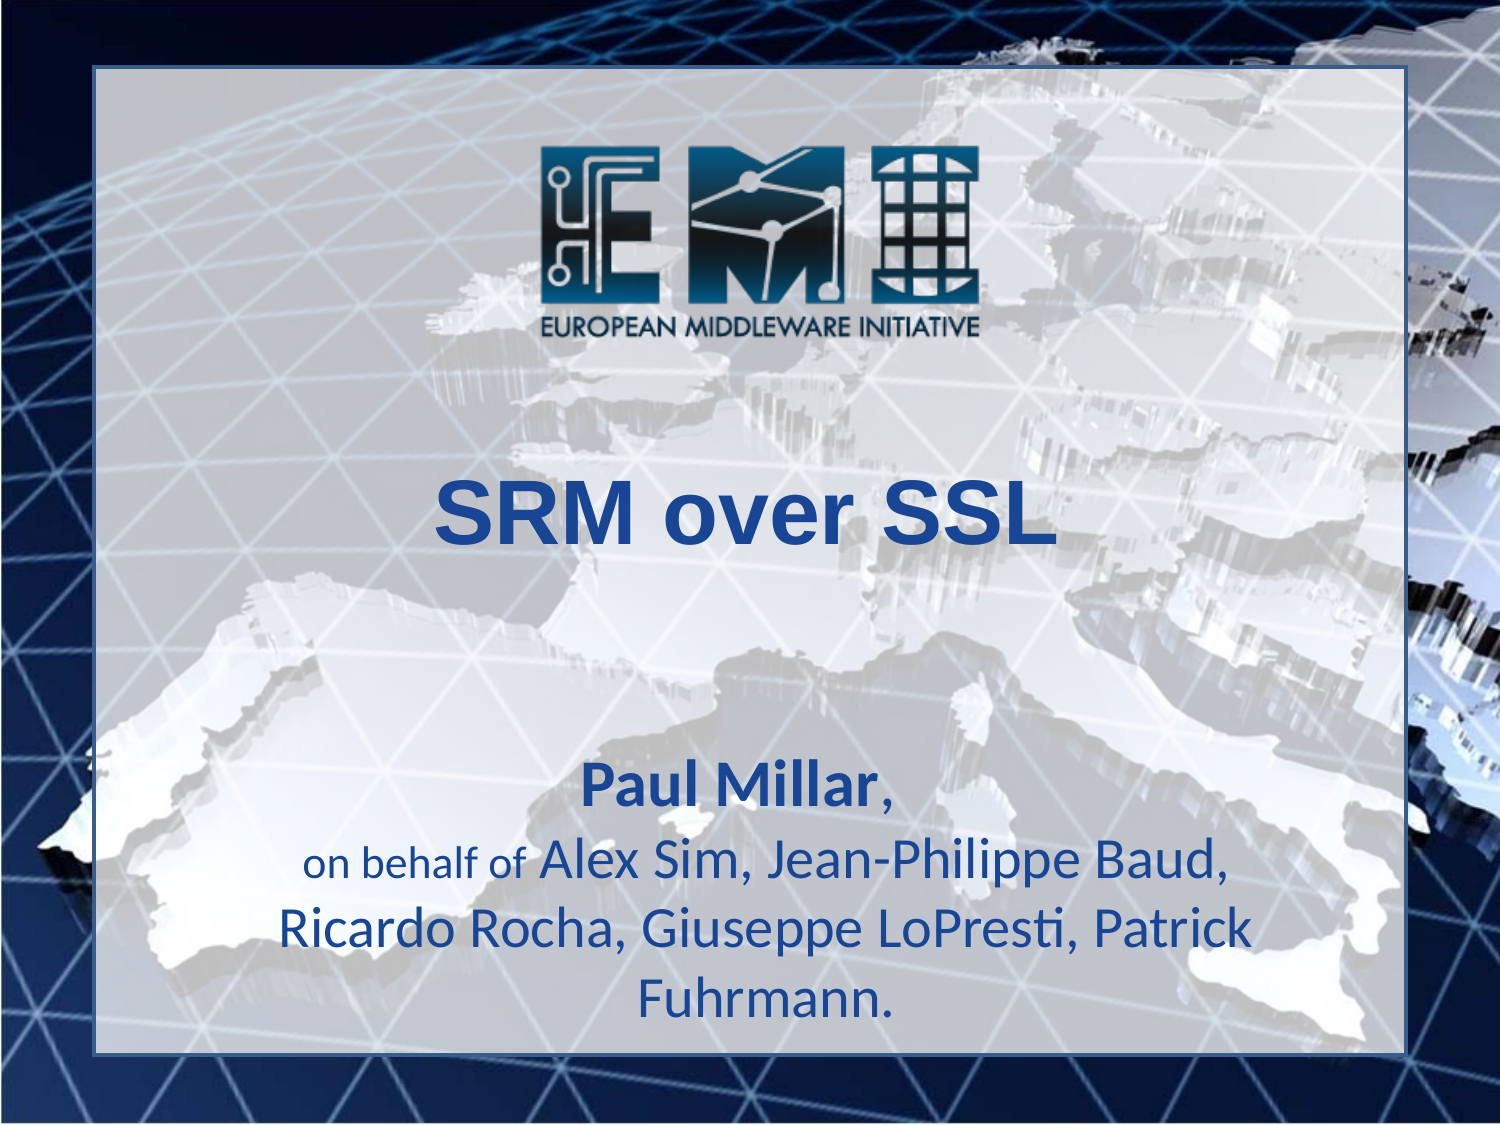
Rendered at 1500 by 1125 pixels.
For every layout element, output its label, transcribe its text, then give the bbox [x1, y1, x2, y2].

text_box Paul Millar, on behalf of Alex Sim, Jean-Philippe Baud, Ricardo Rocha, Giuseppe LoPresti, Patrick Fuhrmann. [147, 732, 1329, 1038]
picture [0, 0, 1500, 1125]
title SRM over SSL [109, 445, 1385, 687]
